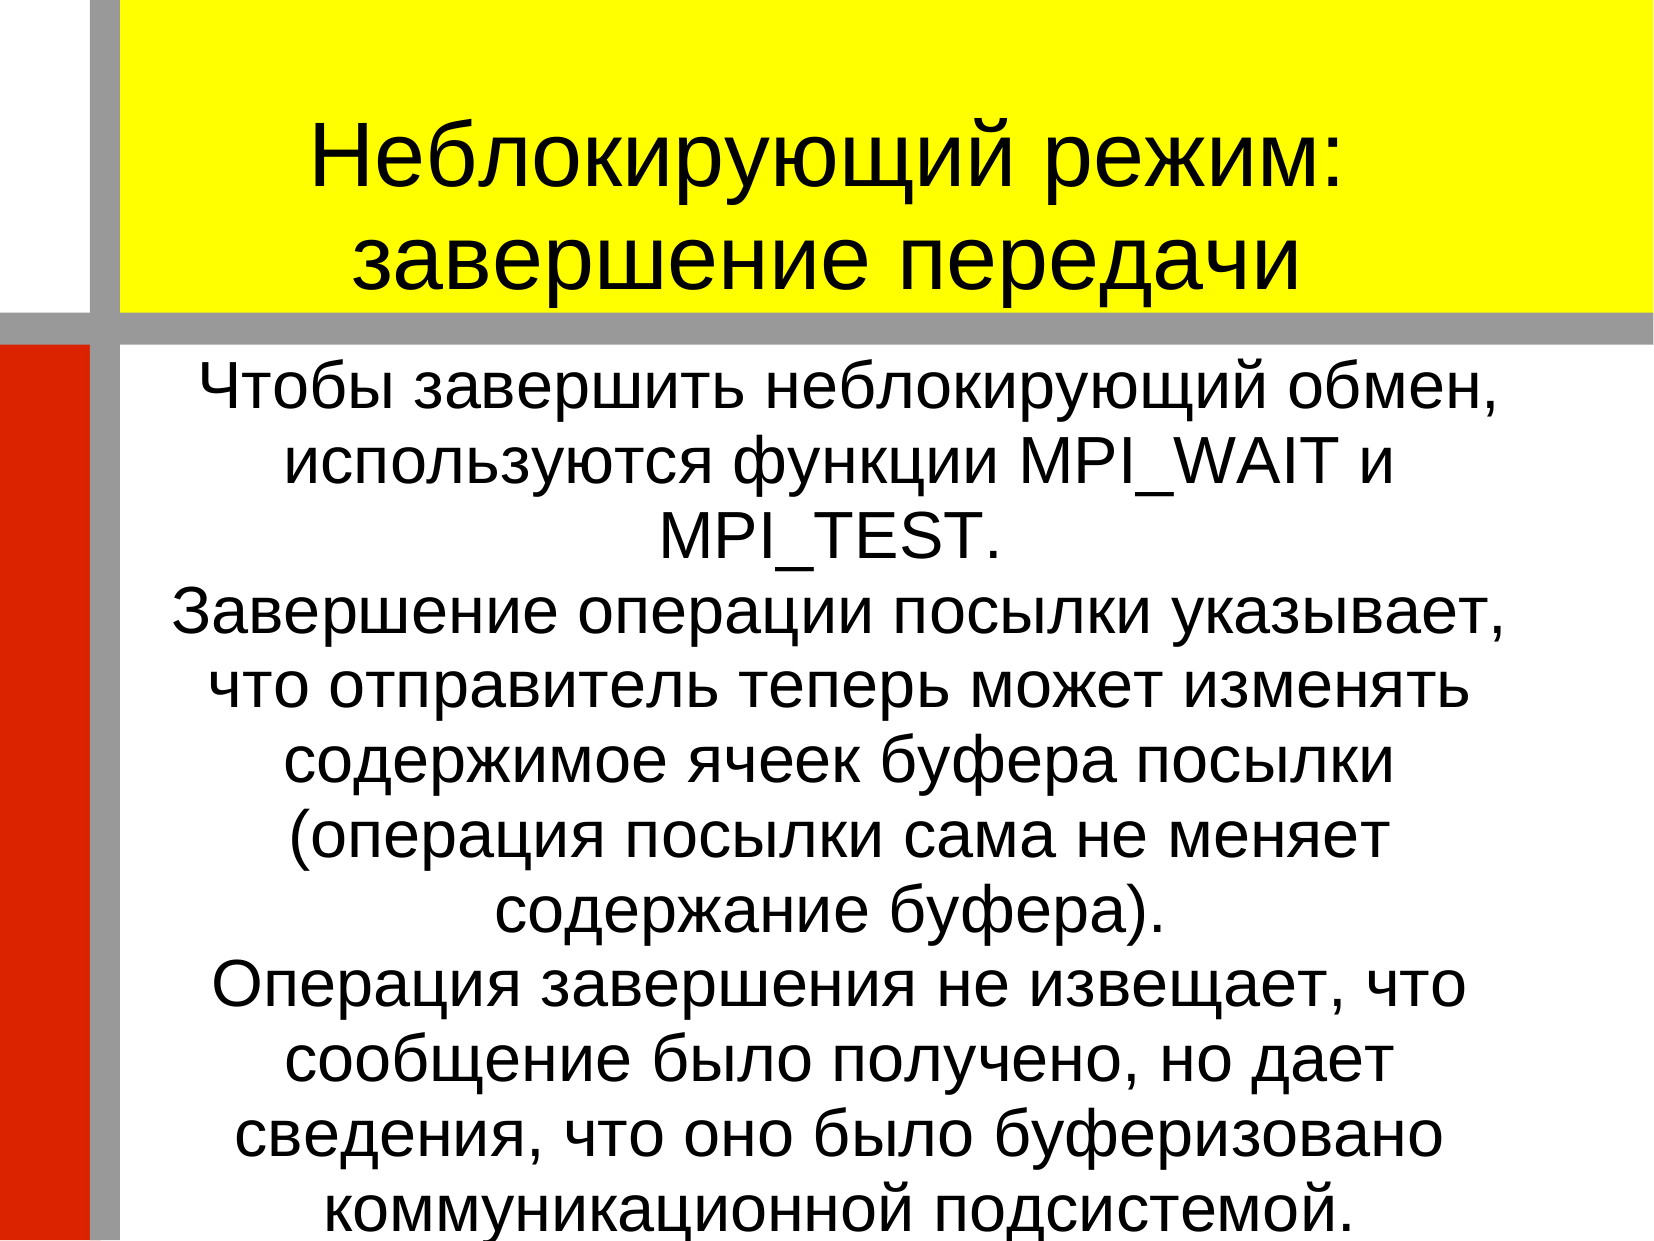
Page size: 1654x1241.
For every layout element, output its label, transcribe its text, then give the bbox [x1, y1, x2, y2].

title Неблокирующий режим: завершение передачи [121, 102, 1534, 311]
subtitle Чтобы завершить неблокирующий обмен, используются функции MPI_WAIT и MPI_TEST. Завершение операции посылки указывает, что отправитель теперь может изменять содержимое ячеек буфера посылки (операция посылки сама не меняет содержание буфера). Операция завершения не извещает, что сообщение было получено, но дает сведения, что оно было буферизовано коммуникационной подсистемой. [134, 343, 1547, 1241]
